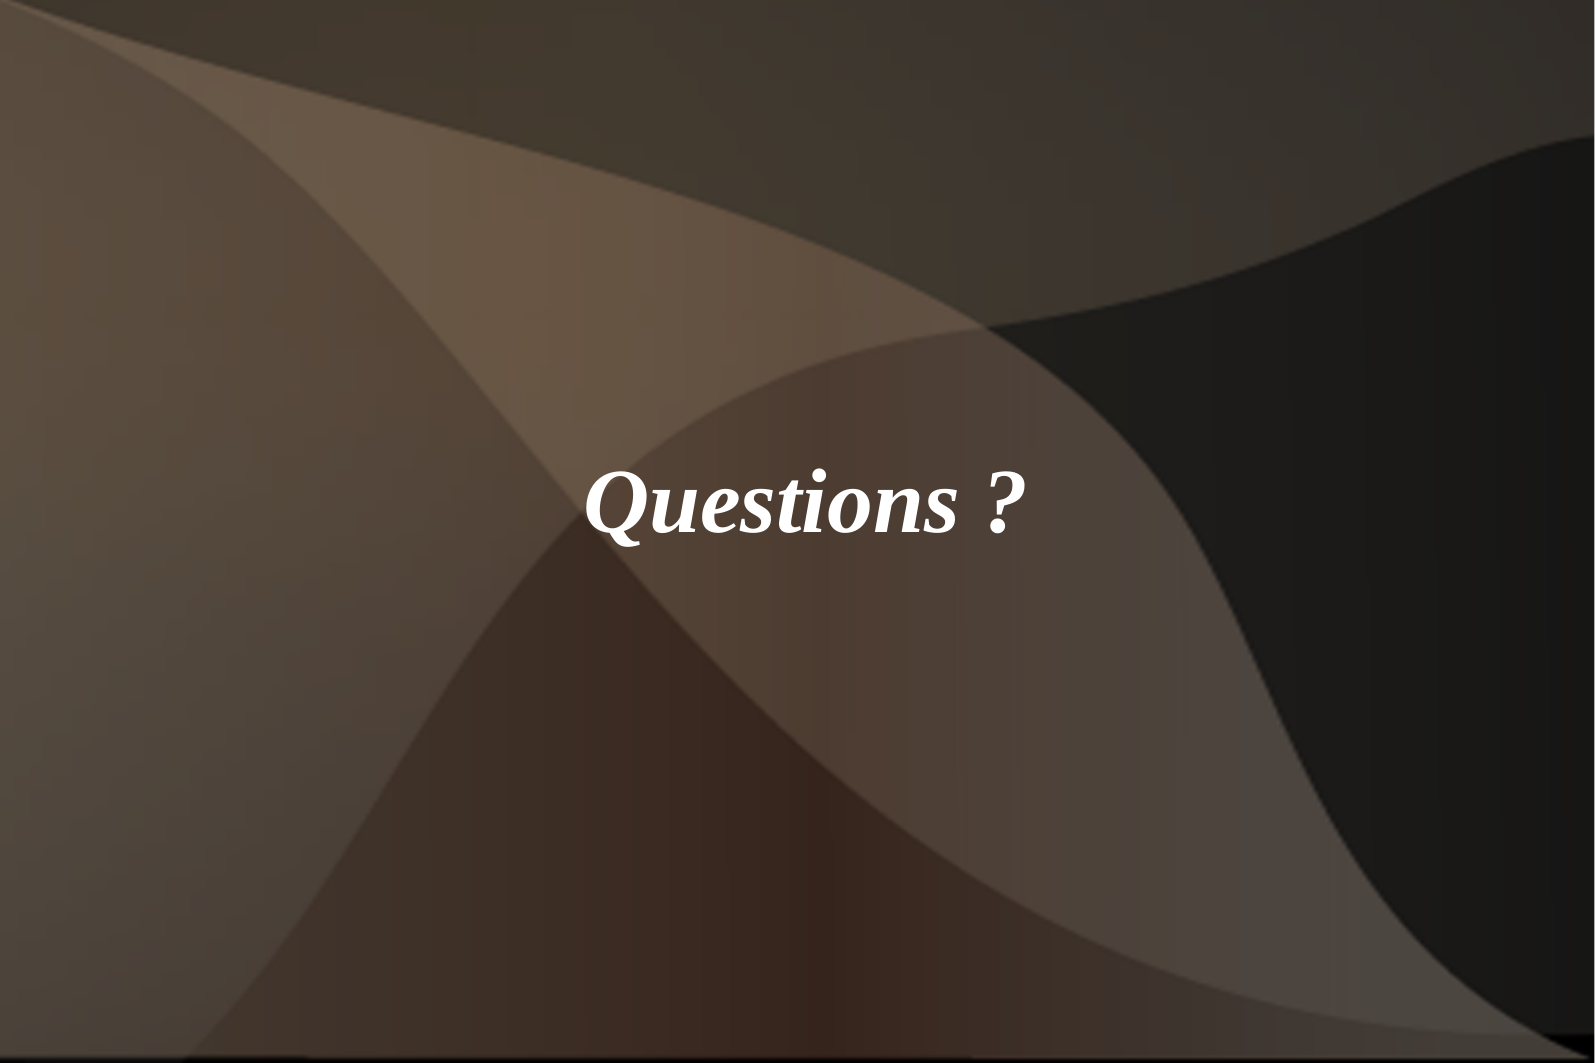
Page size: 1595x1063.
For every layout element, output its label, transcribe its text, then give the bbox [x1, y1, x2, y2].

title Questions ? [100, 413, 1536, 591]
picture [0, 0, 1595, 1063]
